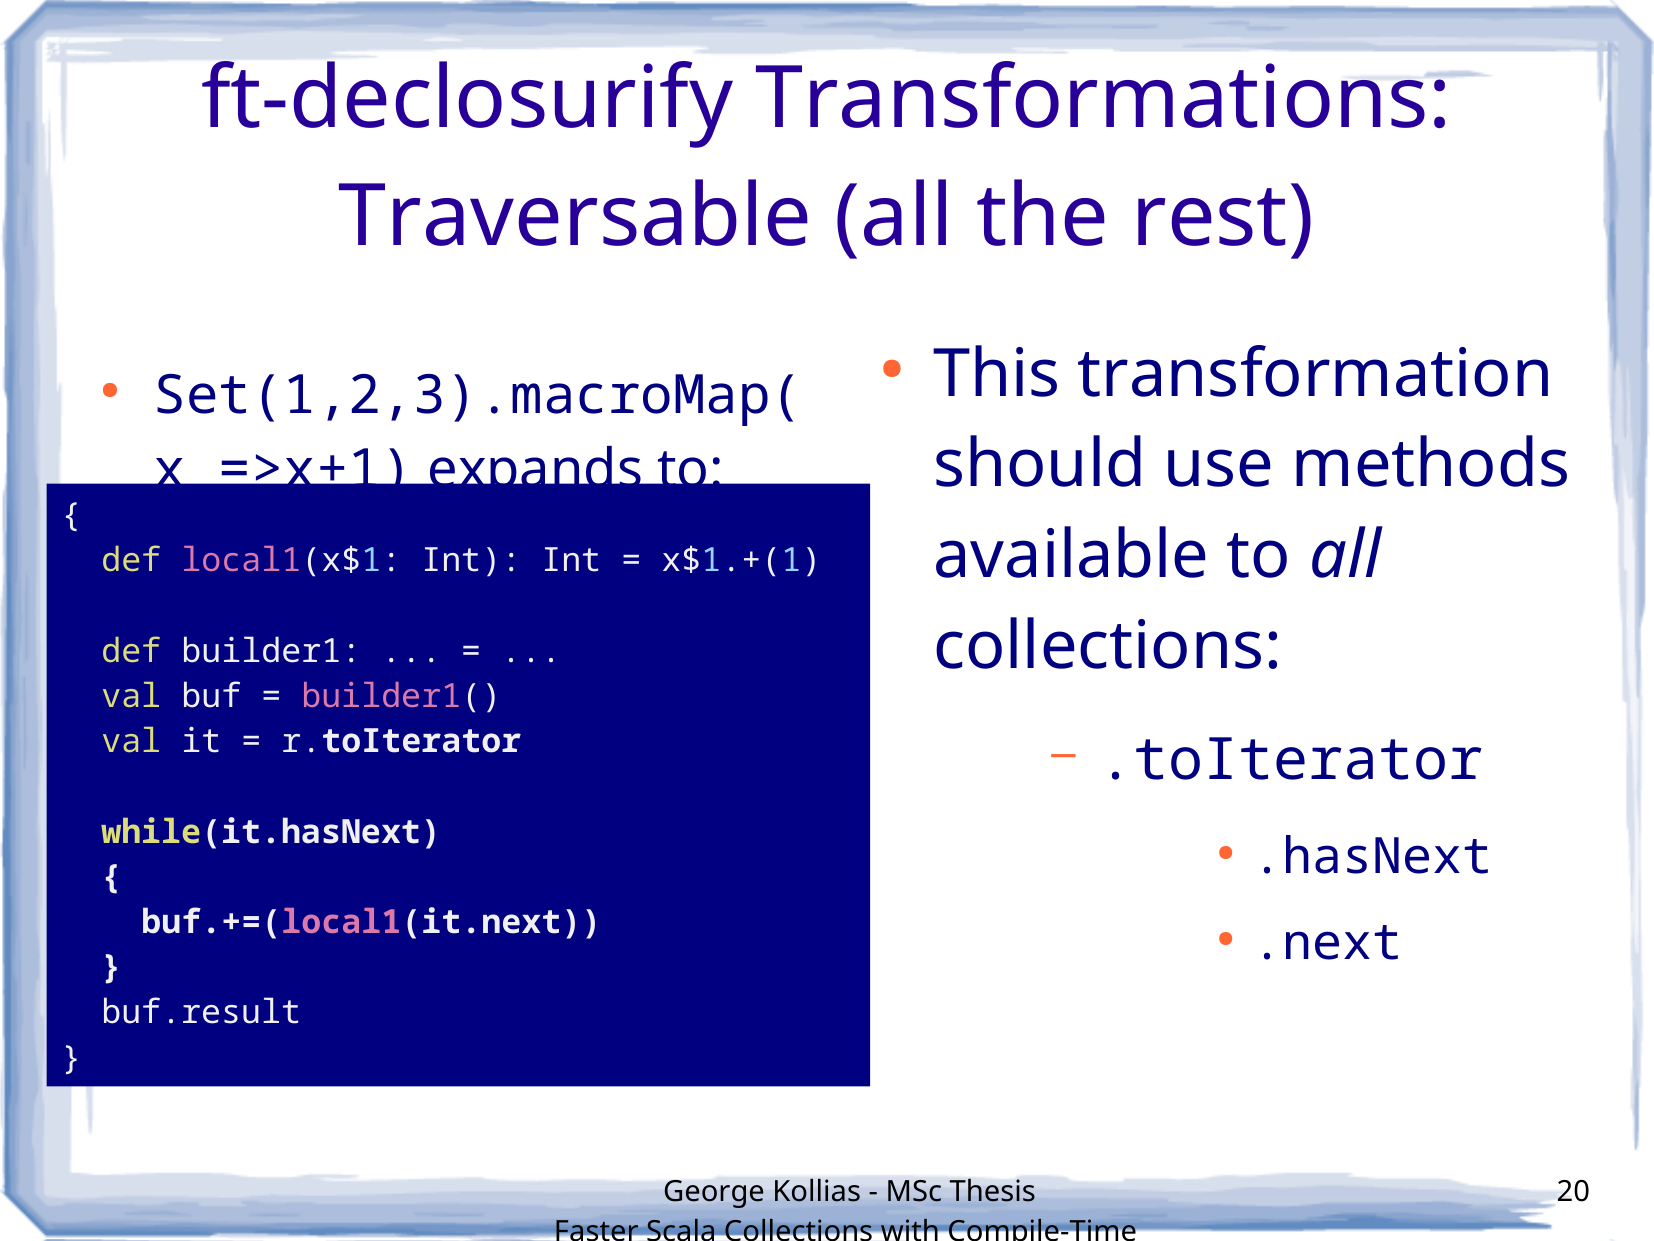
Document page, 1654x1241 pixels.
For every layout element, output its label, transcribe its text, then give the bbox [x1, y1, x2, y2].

picture [1098, 1227, 1105, 1241]
picture [0, 0, 1654, 1241]
picture [573, 1233, 580, 1239]
picture [998, 1227, 1005, 1241]
picture [827, 1227, 836, 1239]
picture [988, 1227, 995, 1241]
list Set(1,2,3).macroMap(x =>x+1) expands to: [82, 355, 809, 473]
picture [888, 1228, 895, 1241]
picture [969, 1227, 978, 1239]
list This transformation should use methods available to all collections: .toIterator .hasNext .next [862, 324, 1572, 866]
picture [846, 1227, 854, 1241]
picture [614, 1227, 622, 1232]
picture [1047, 1227, 1055, 1232]
picture [704, 1233, 711, 1239]
picture [779, 1227, 787, 1232]
picture [1015, 1227, 1024, 1239]
picture [926, 1227, 934, 1241]
picture [1108, 1227, 1115, 1241]
picture [680, 1233, 687, 1239]
picture [1124, 1227, 1132, 1232]
text_box { def local1(x$1: Int): Int = x$1.+(1) def builder1: ... = ... val buf = builder1() val it = r.toIterator while(it.hasNext) { buf.+=(local1(it.next)) } buf.result } [46, 483, 871, 999]
picture [746, 1227, 755, 1239]
title ft-declosurify Transformations: Traversable (all the rest) [82, 49, 1571, 257]
